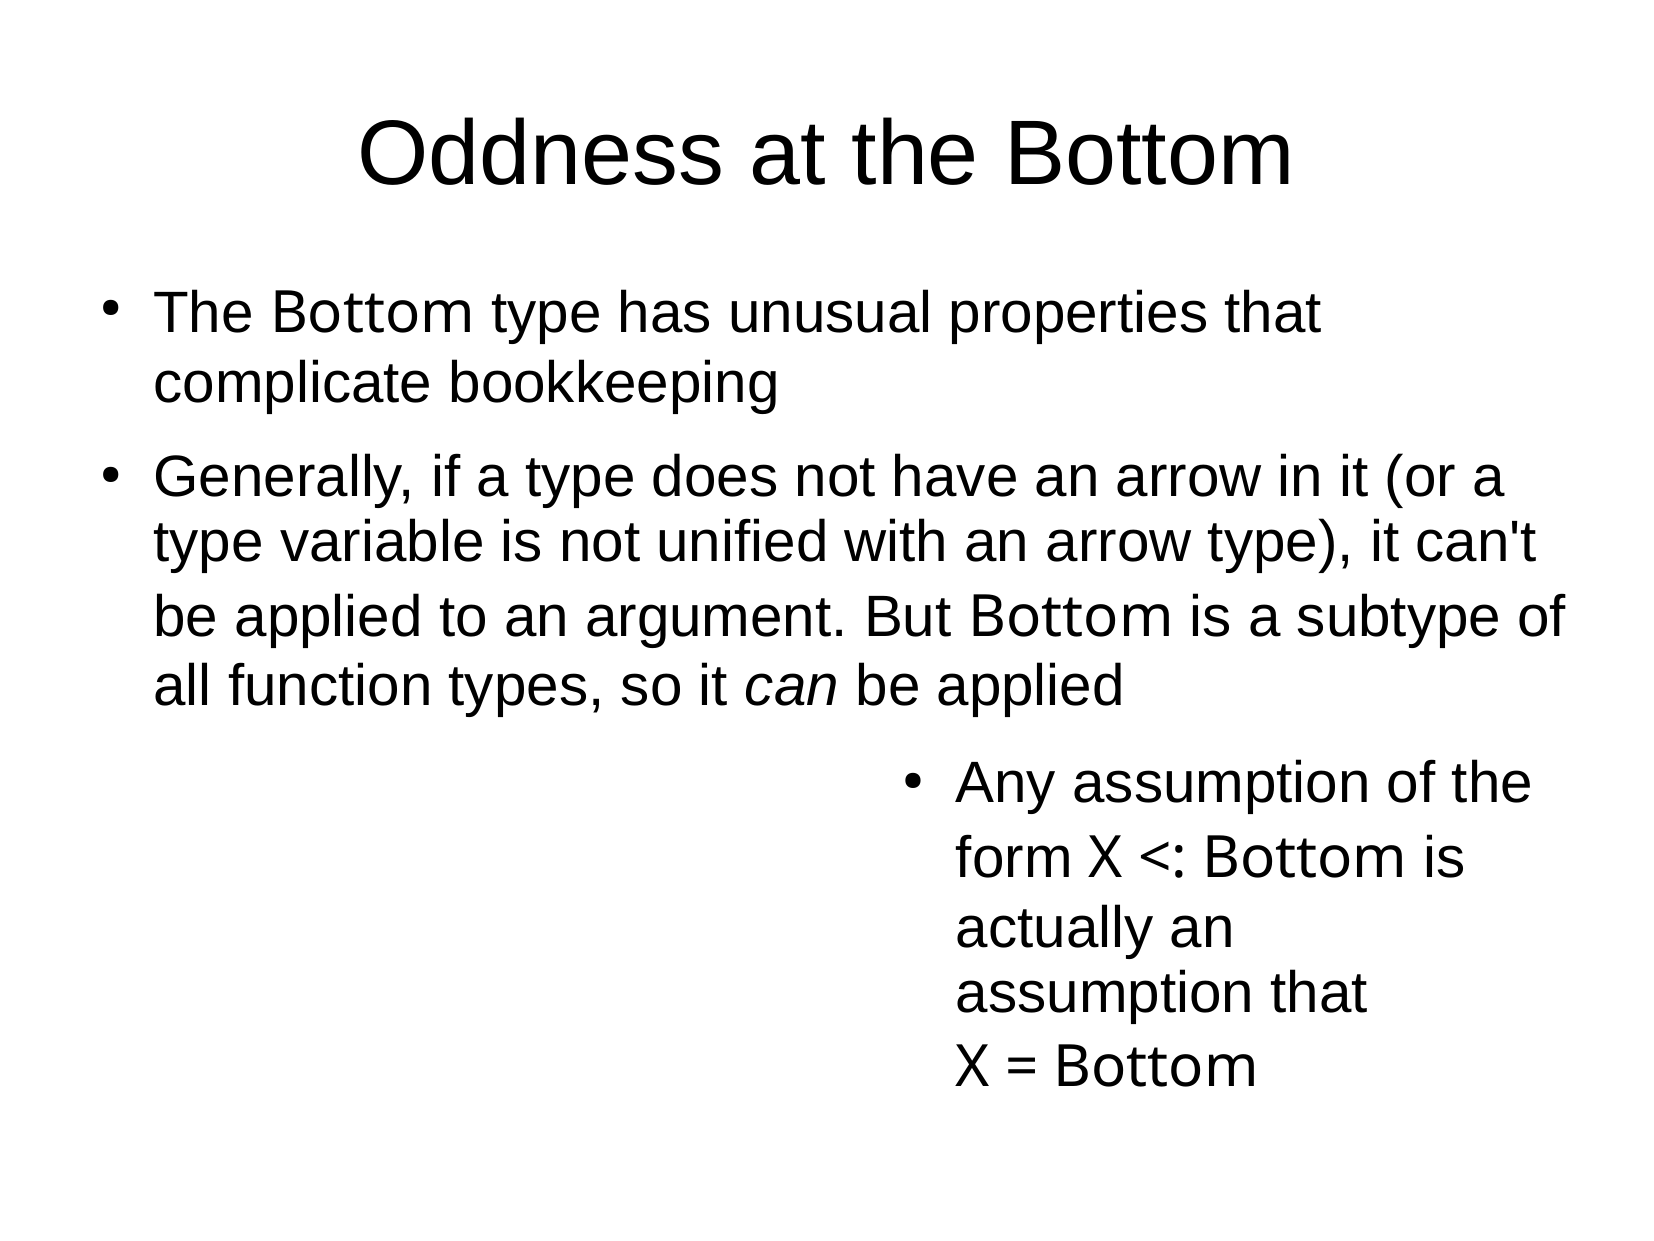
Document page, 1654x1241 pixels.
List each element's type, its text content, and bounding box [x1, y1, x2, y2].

list The Bottom type has unusual properties that complicate bookkeeping Generally, if a type does not have an arrow in it (or a type variable is not unified with an arrow type), it can't be applied to an argument. But Bottom is a subtype of all function types, so it can be applied [82, 270, 1571, 701]
title Oddness at the Bottom [82, 49, 1571, 257]
list Any assumption of the form X <: Bottom is actually an assumption that X = Bottom [885, 750, 1549, 1111]
